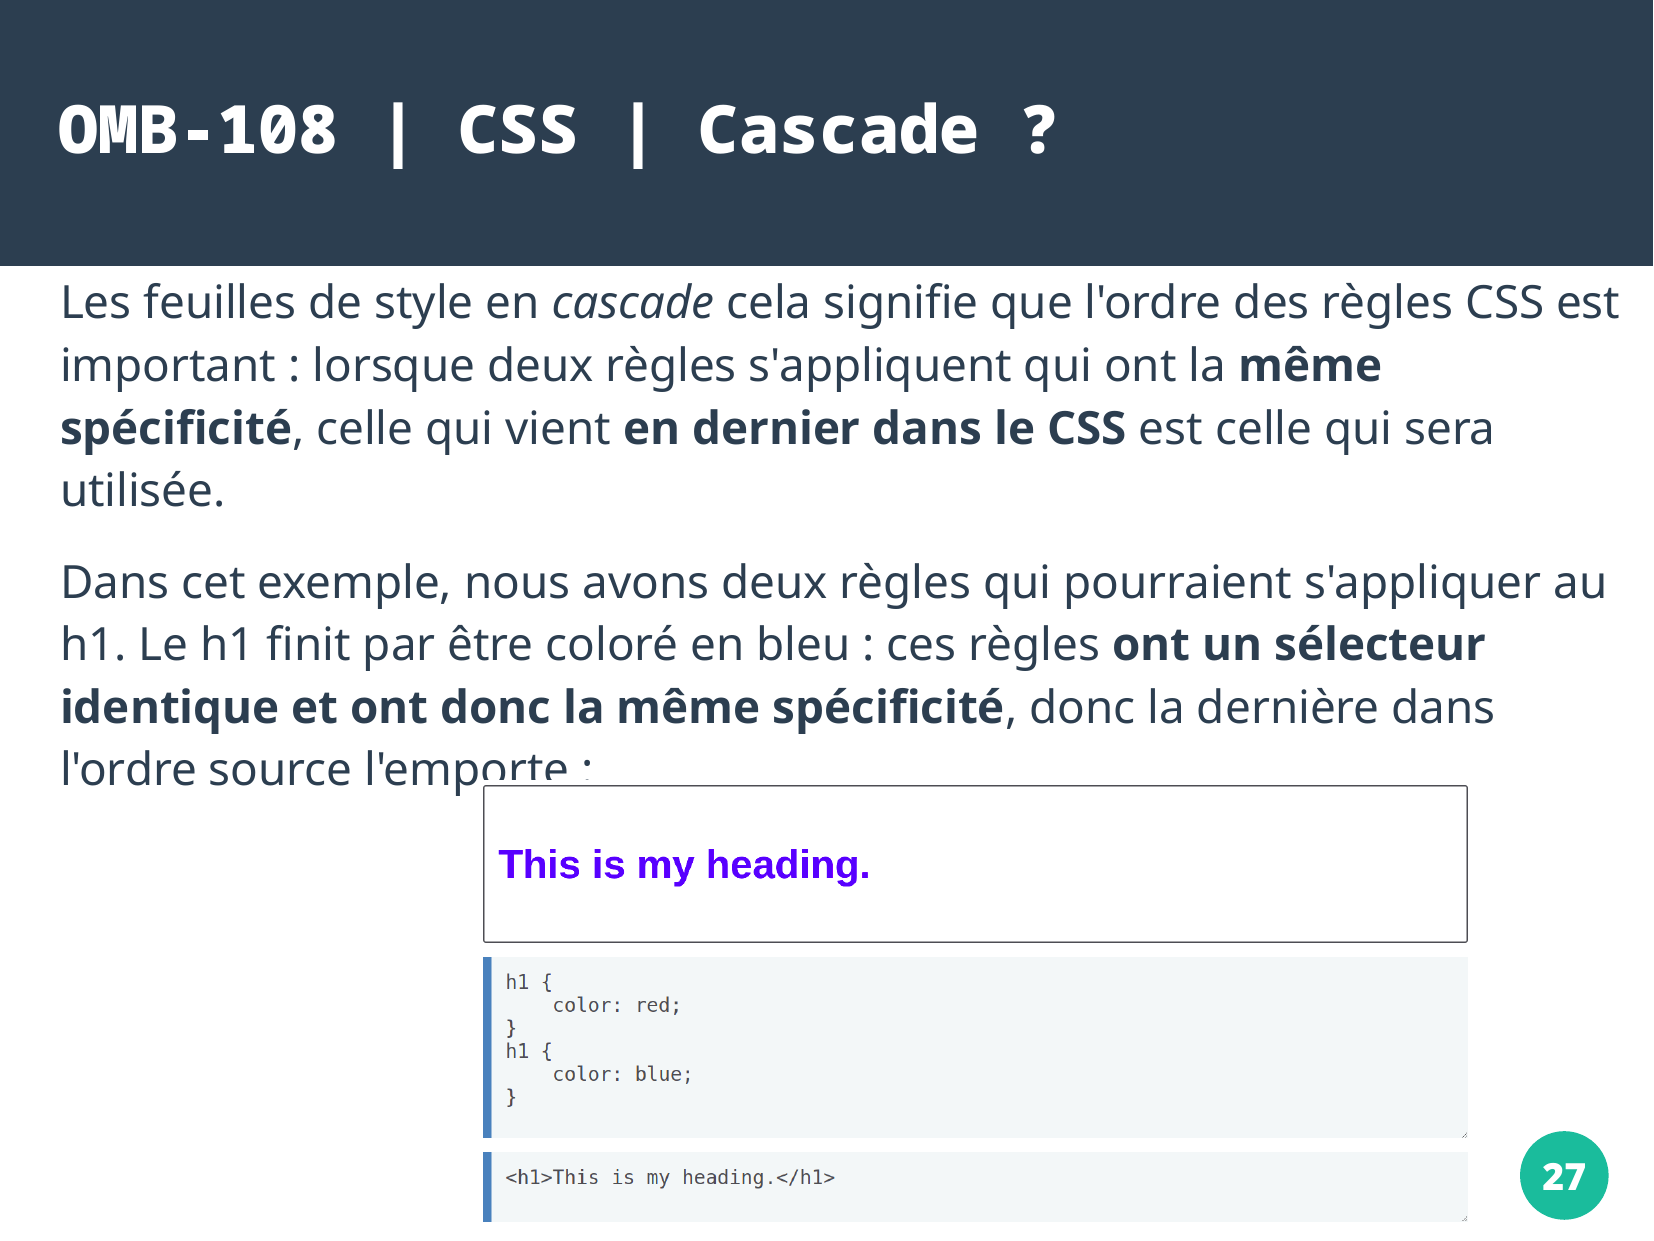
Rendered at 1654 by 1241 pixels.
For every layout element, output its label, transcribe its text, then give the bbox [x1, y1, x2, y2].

title OMB-108 | CSS | Cascade ? [58, 49, 1594, 207]
picture [480, 780, 1471, 1225]
list Les feuilles de style en cascade cela signifie que l'ordre des règles CSS est important : lorsque deux règles s'appliquent qui ont la même spécificité, celle qui vient en dernier dans le CSS est celle qui sera utilisée. Dans cet exemple, nous avons deux règles qui pourraient s'appliquer au h1. Le h1 finit par être coloré en bleu : ces règles ont un sélecteur identique et ont donc la même spécificité, donc la dernière dans l'ordre source l'emporte : [60, 270, 1636, 1231]
